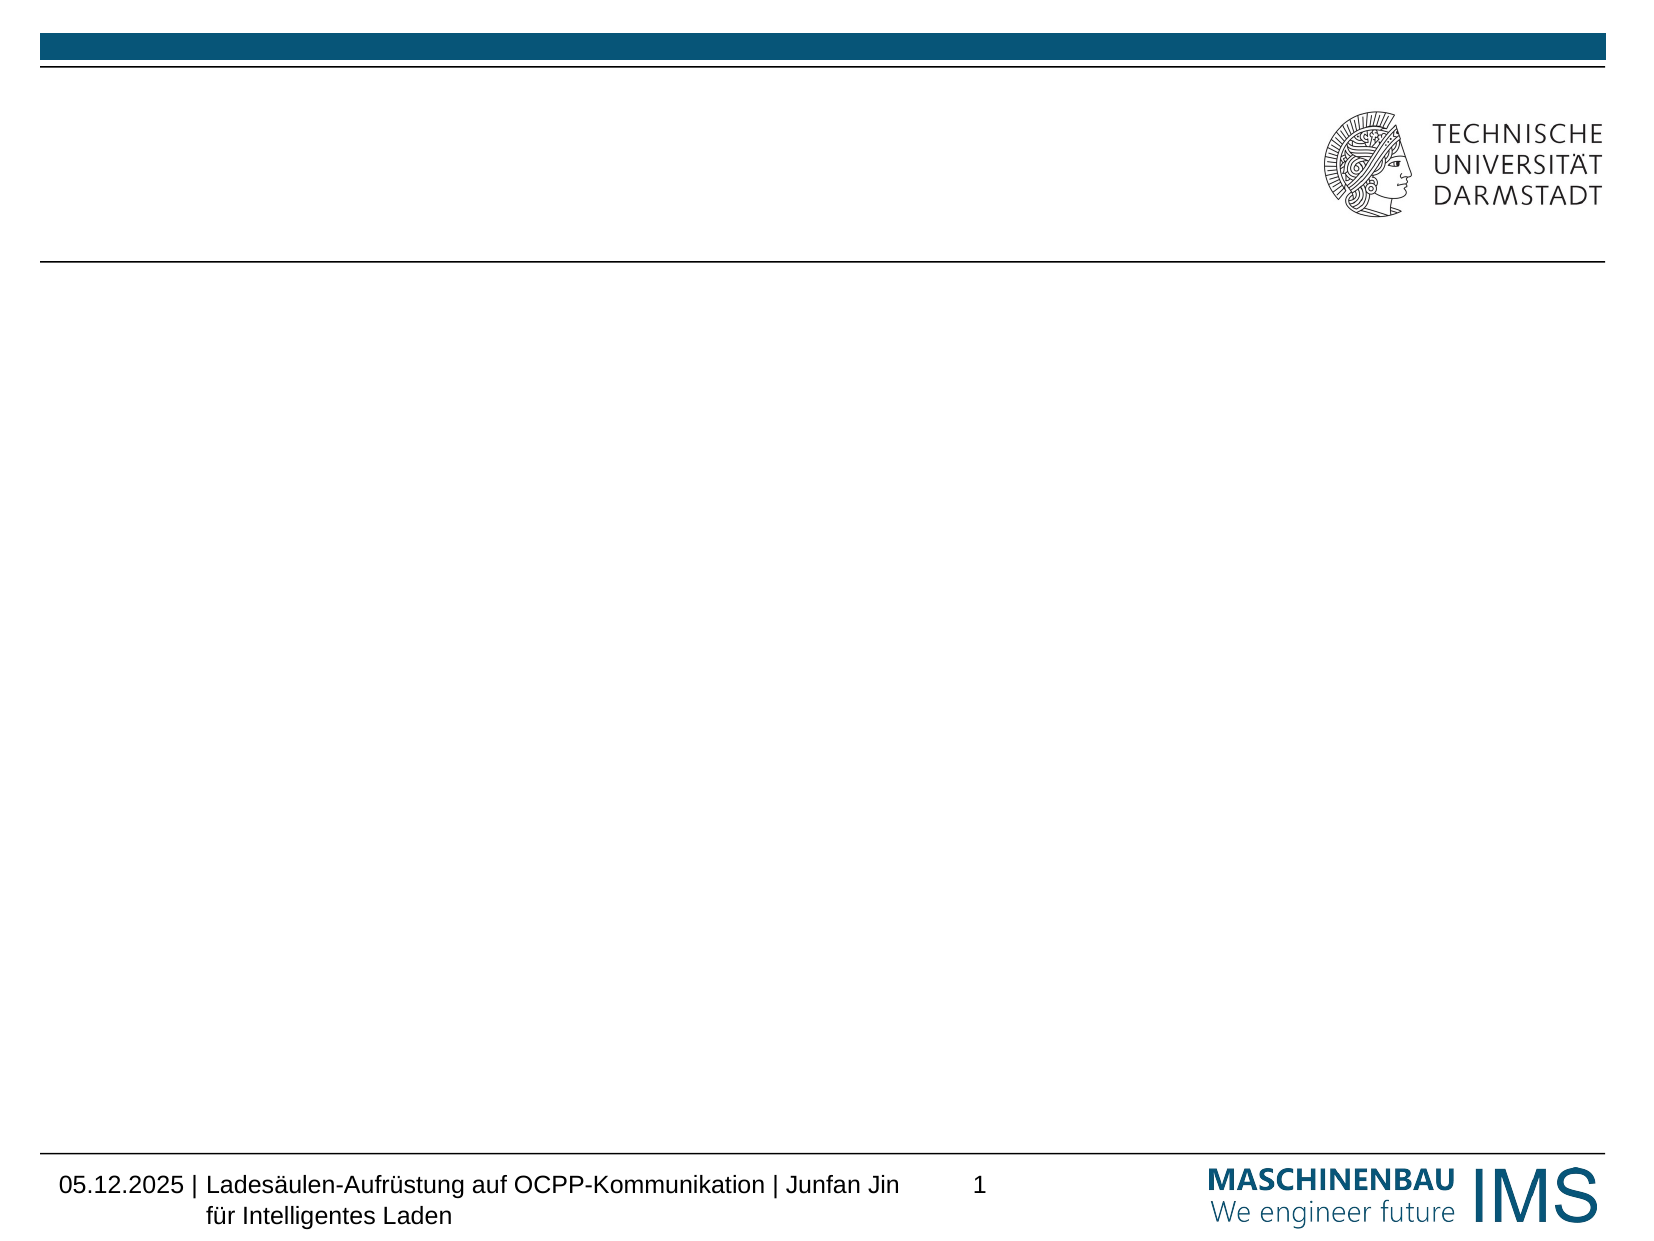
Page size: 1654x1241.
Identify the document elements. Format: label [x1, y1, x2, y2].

picture [1209, 1167, 1597, 1230]
picture [1288, 88, 1653, 240]
picture [1564, 1167, 1597, 1201]
